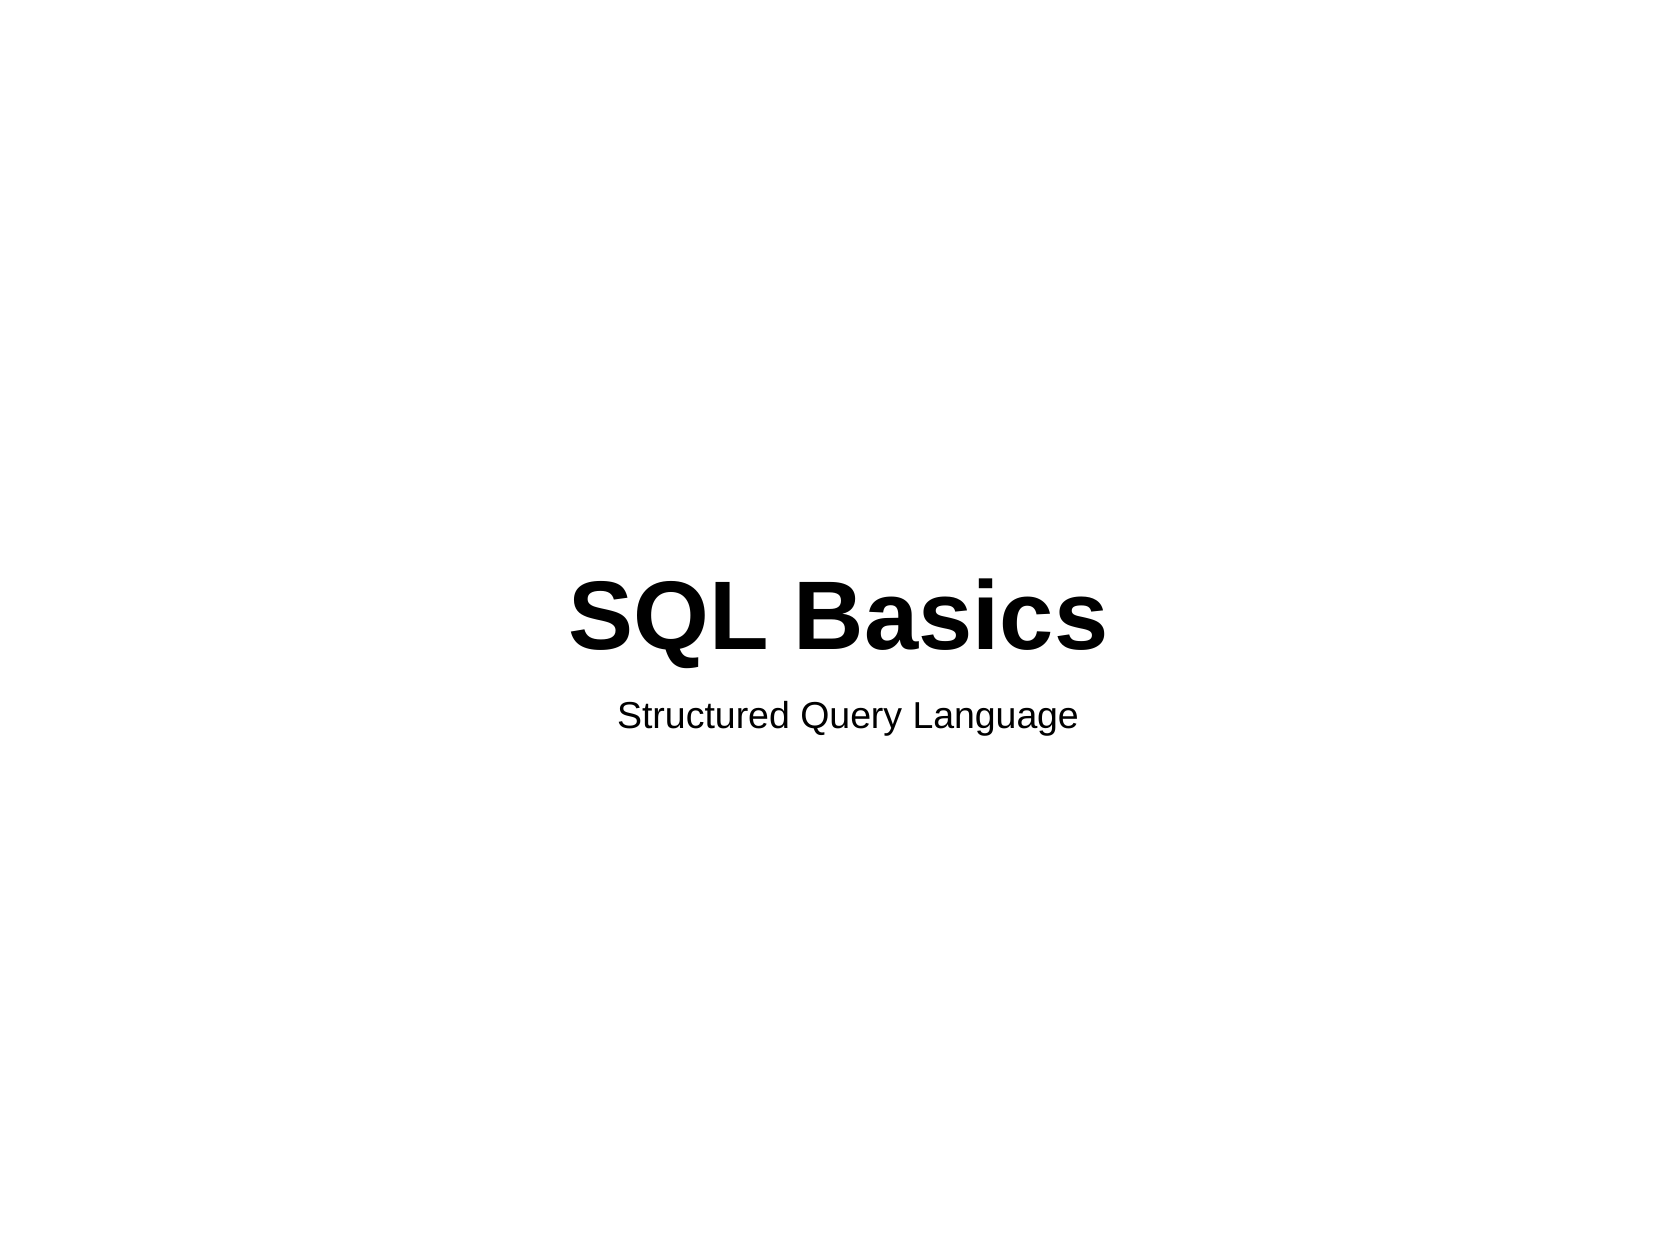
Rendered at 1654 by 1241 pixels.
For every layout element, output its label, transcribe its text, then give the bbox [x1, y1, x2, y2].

text_box Structured Query Language [602, 687, 1465, 745]
title SQL Basics [94, 543, 1583, 689]
